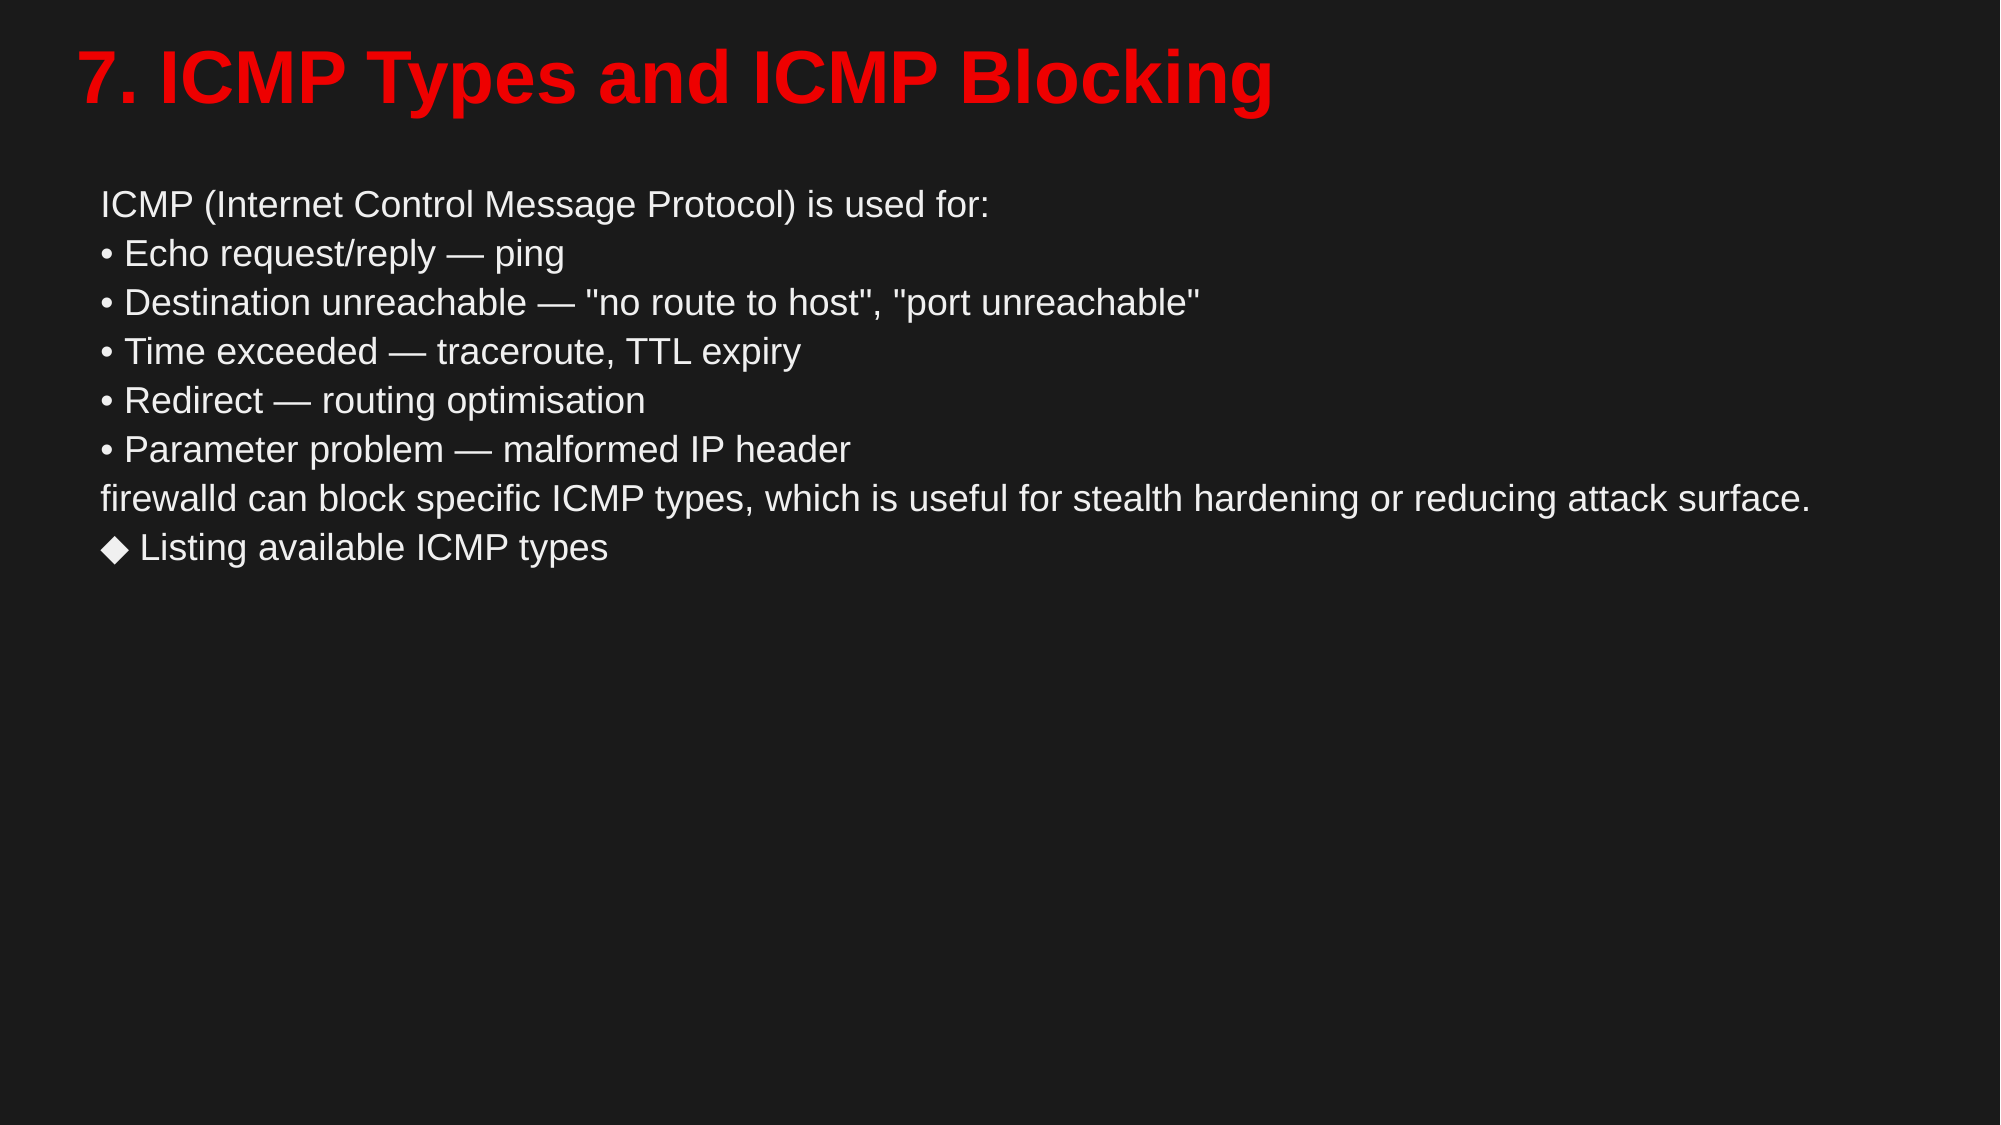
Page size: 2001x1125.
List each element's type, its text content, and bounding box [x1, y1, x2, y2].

text_box ICMP (Internet Control Message Protocol) is used for: • Echo request/reply — ping • Destination unreachable — "no route to host", "port unreachable" • Time exceeded — traceroute, TTL expiry • Redirect — routing optimisation • Parameter problem — malformed IP header firewalld can block specific ICMP types, which is useful for stealth hardening or reducing attack surface. ◆ Listing available ICMP types [59, 171, 1942, 1087]
text_box 7. ICMP Types and ICMP Blocking [59, 23, 1942, 154]
